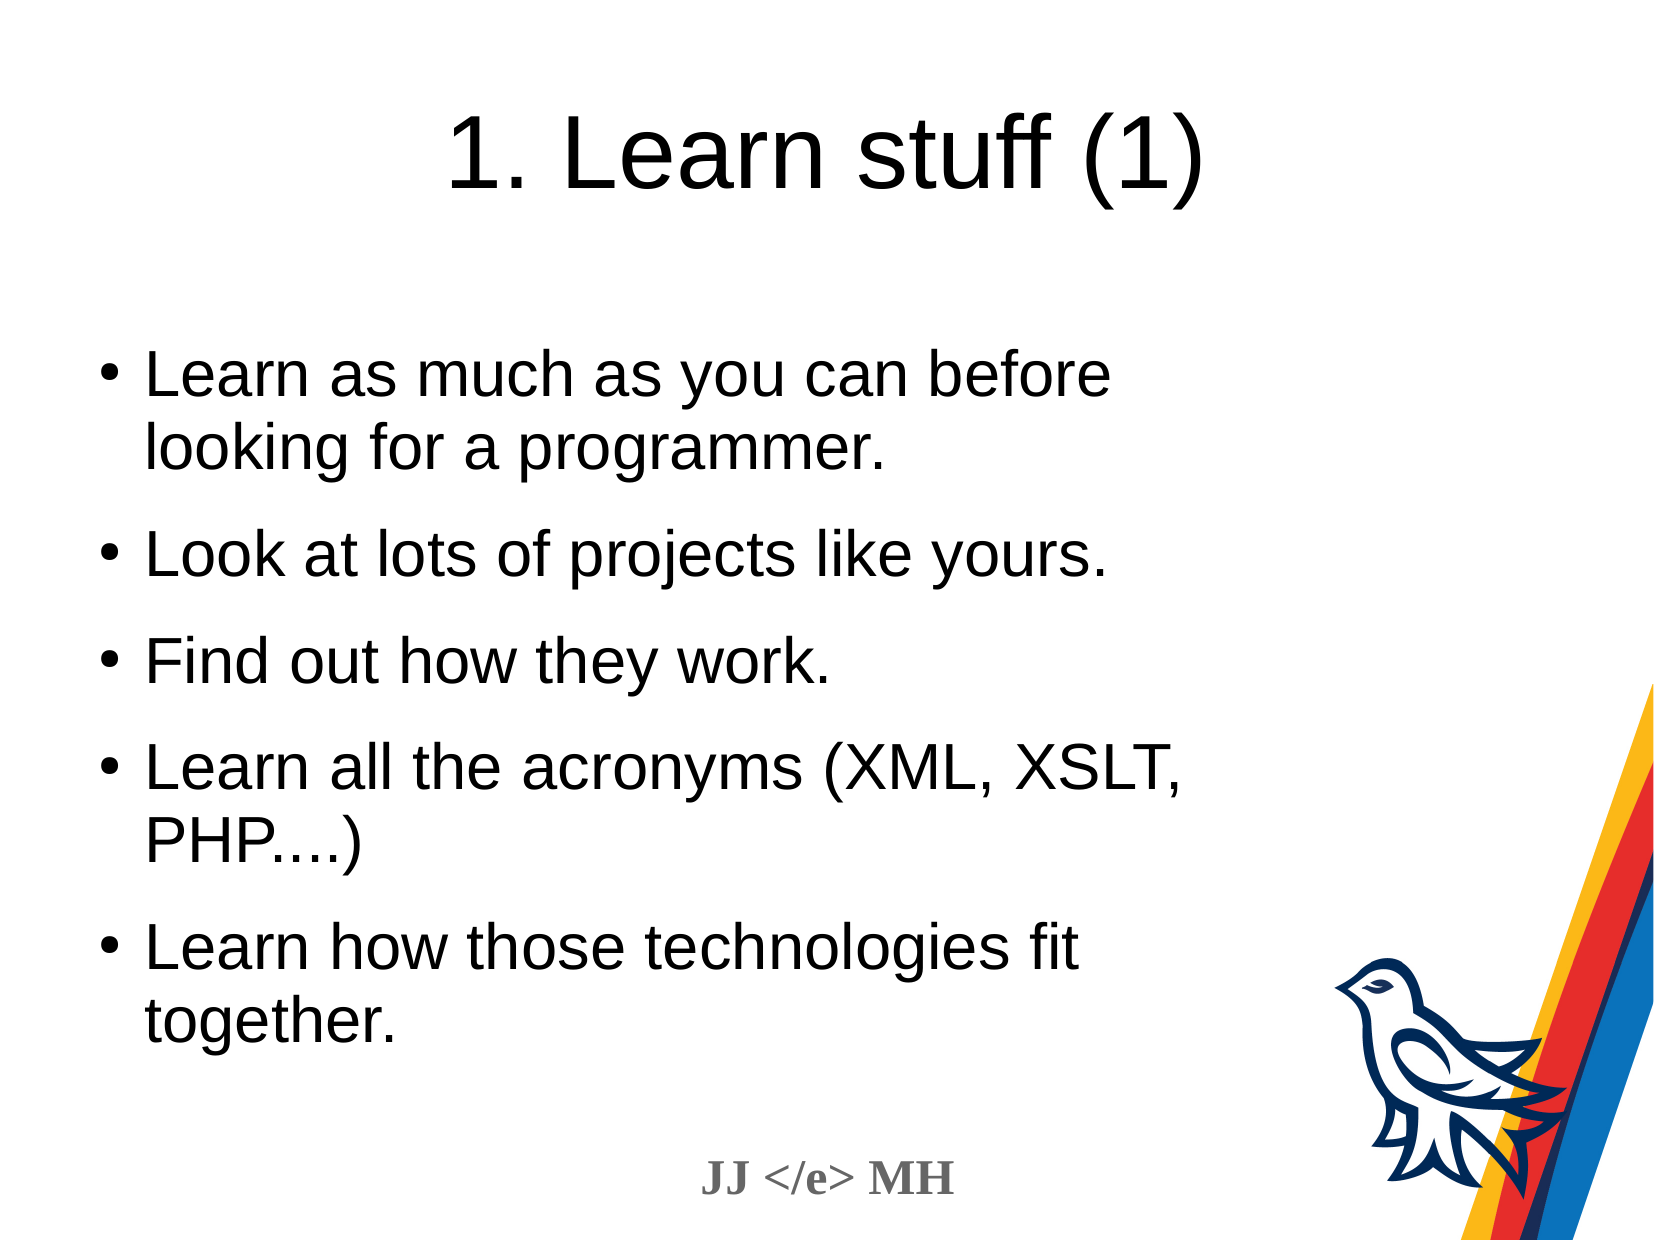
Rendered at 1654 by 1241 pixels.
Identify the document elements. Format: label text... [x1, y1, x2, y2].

list Learn as much as you can before looking for a programmer. Look at lots of projects like yours. Find out how they work. Learn all the acronyms (XML, XSLT, PHP....) Learn how those technologies fit together. [82, 337, 1300, 1057]
title 1. Learn stuff (1) [82, 49, 1571, 257]
picture [1324, 684, 1654, 1240]
